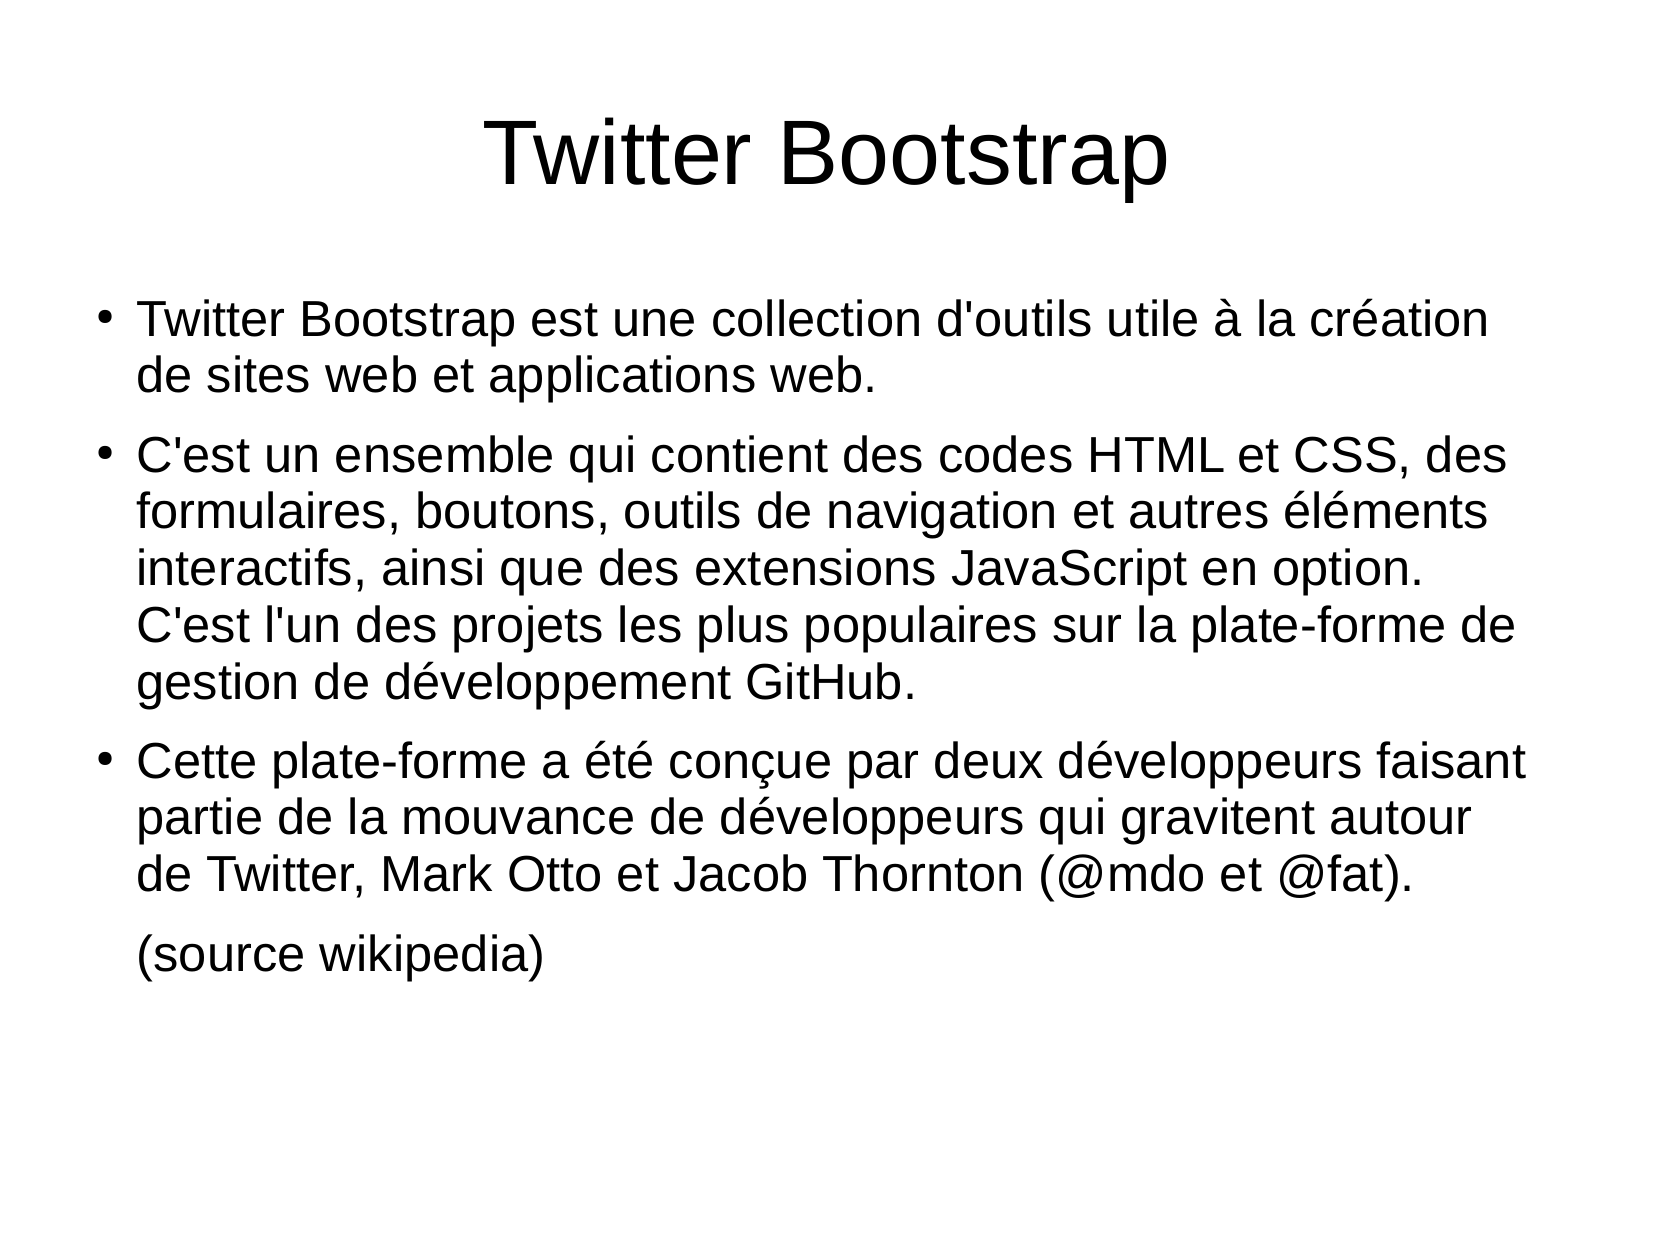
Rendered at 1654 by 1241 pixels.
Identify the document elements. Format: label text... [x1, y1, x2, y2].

list Twitter Bootstrap est une collection d'outils utile à la création de sites web et applications web. C'est un ensemble qui contient des codes HTML et CSS, des formulaires, boutons, outils de navigation et autres éléments interactifs, ainsi que des extensions JavaScript en option. C'est l'un des projets les plus populaires sur la plate-forme de gestion de développement GitHub. Cette plate-forme a été conçue par deux développeurs faisant partie de la mouvance de développeurs qui gravitent autour de Twitter, Mark Otto et Jacob Thornton (@mdo et @fat). (source wikipedia) [82, 290, 1538, 1010]
title Twitter Bootstrap [82, 49, 1571, 257]
